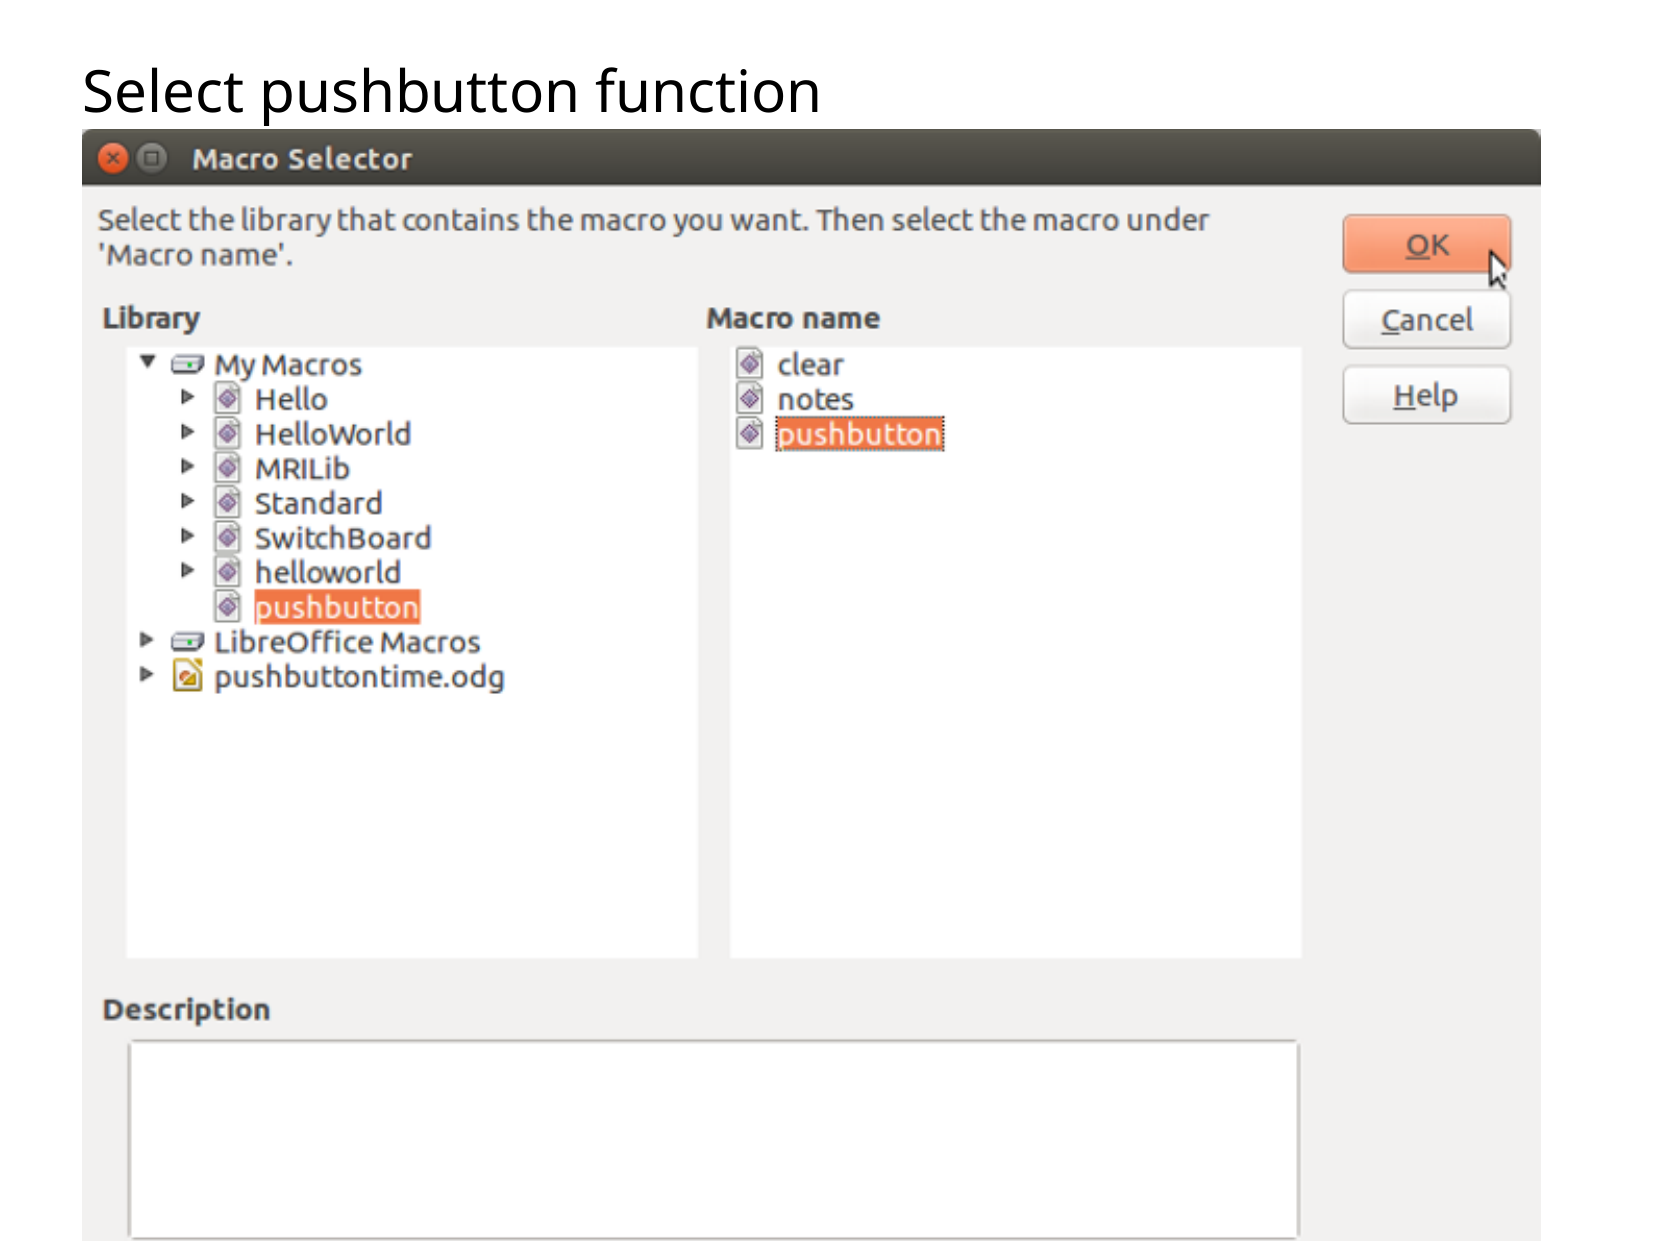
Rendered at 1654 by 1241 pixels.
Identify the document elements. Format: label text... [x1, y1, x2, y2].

title Select pushbutton function [82, 49, 1571, 130]
picture [82, 129, 1541, 1241]
